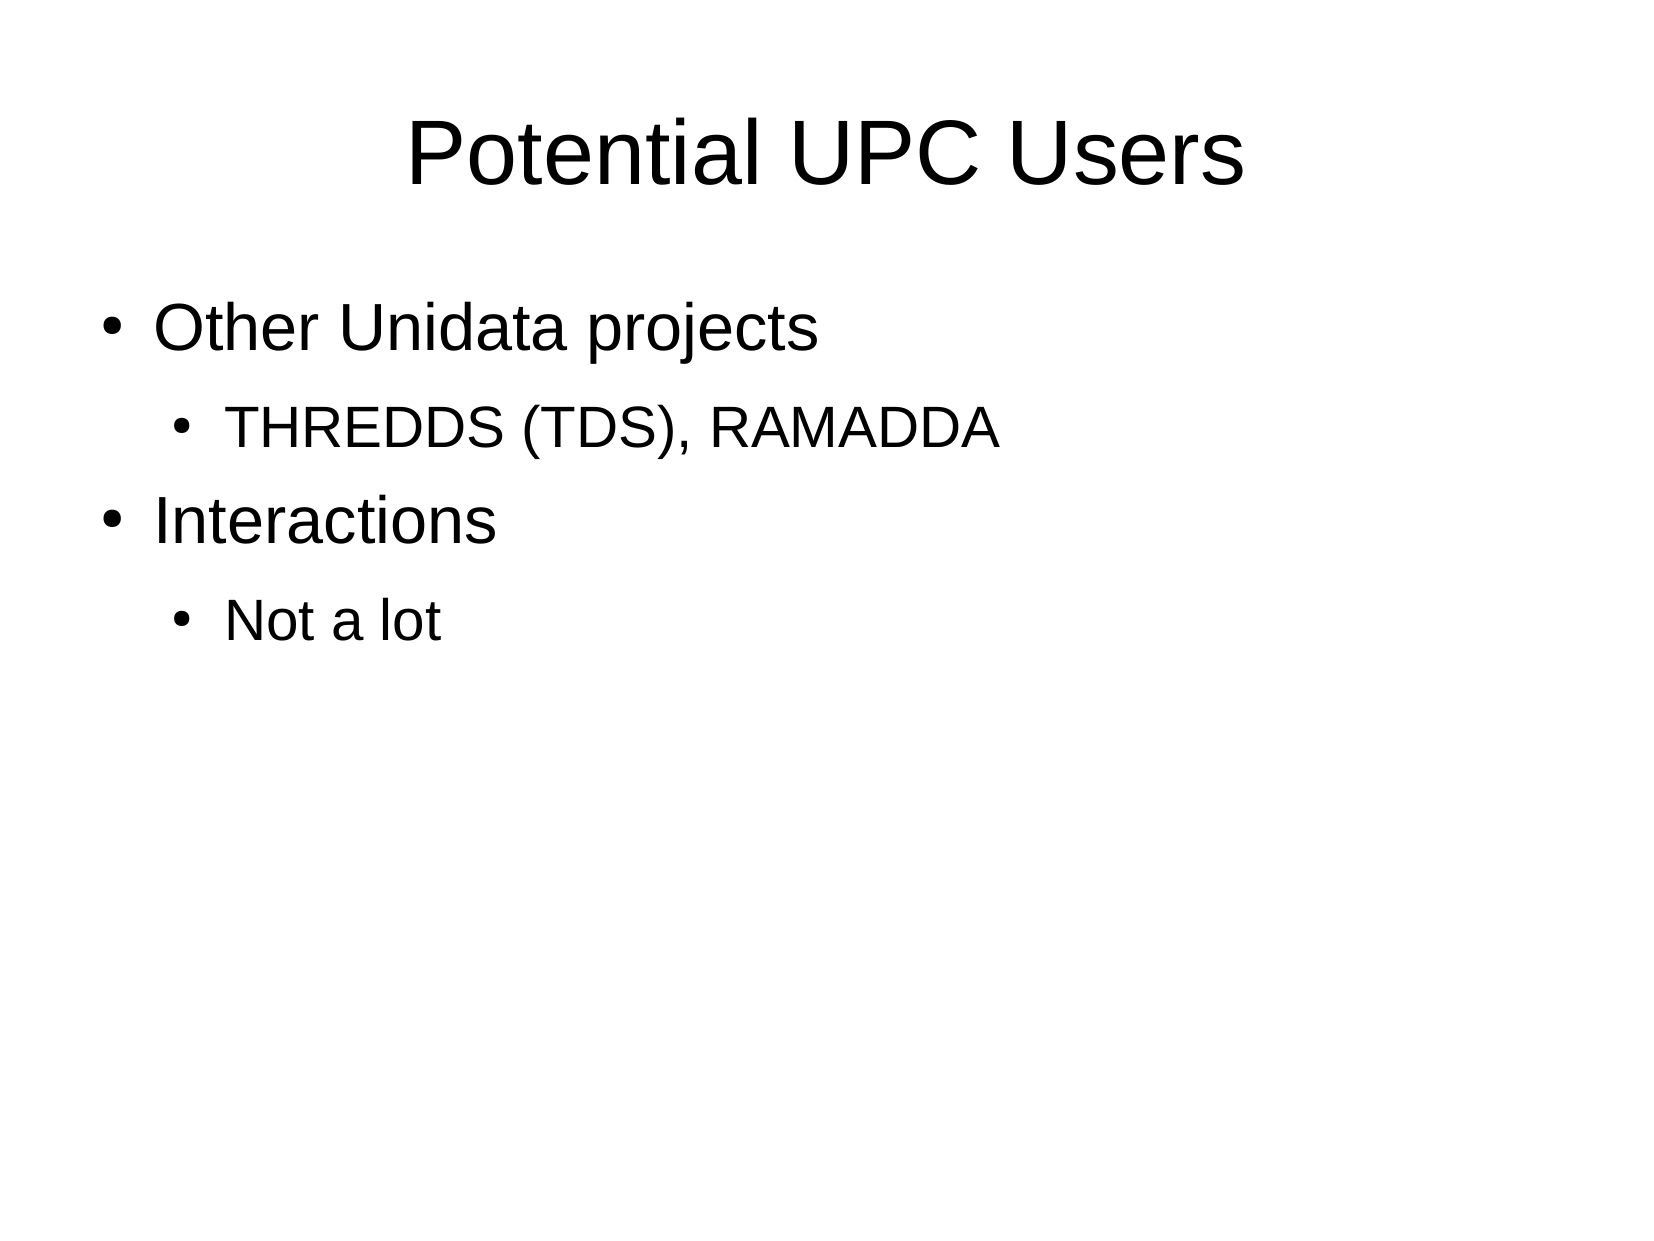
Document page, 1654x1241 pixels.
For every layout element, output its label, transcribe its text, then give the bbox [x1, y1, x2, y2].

list Other Unidata projects THREDDS (TDS), RAMADDA Interactions Not a lot [82, 290, 1571, 1094]
title Potential UPC Users [82, 56, 1571, 250]
